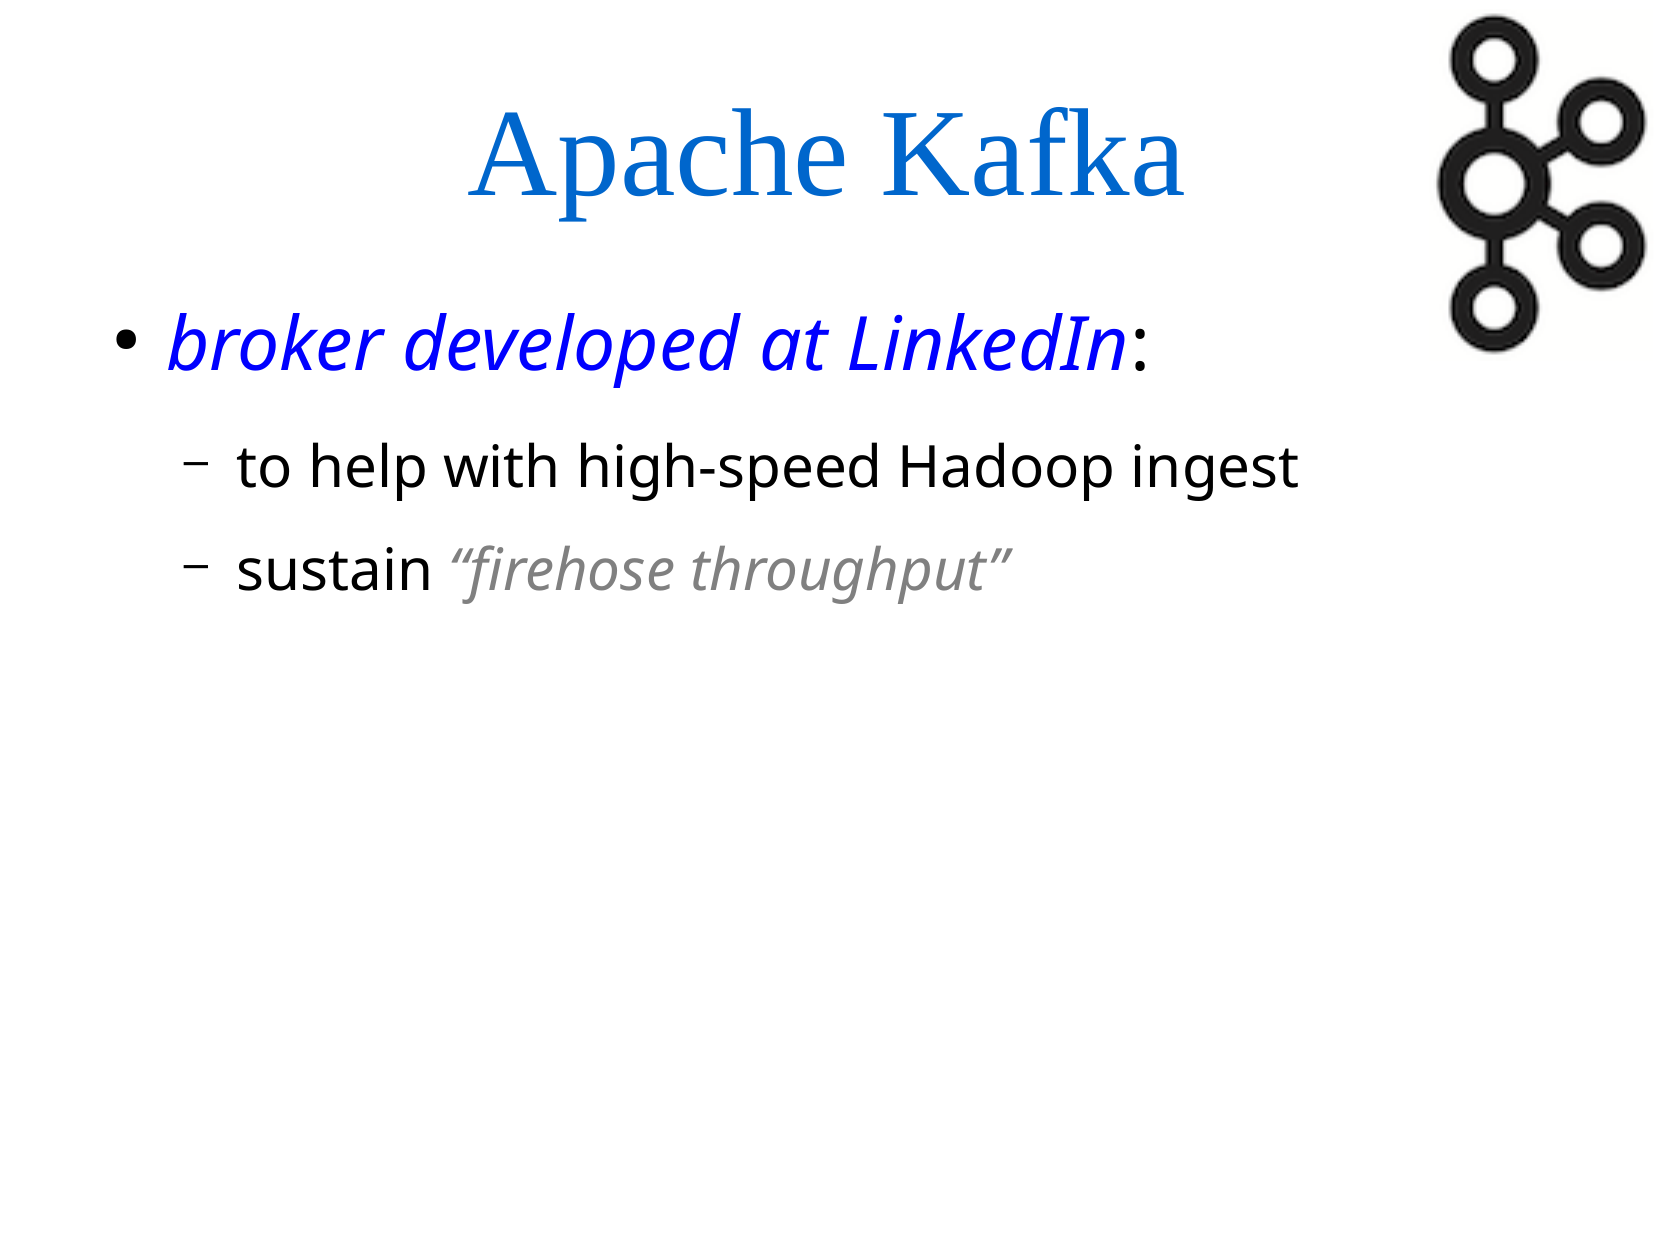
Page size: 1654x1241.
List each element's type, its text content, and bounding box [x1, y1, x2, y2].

picture [1429, 9, 1654, 361]
list broker developed at LinkedIn: to help with high-speed Hadoop ingest sustain “firehose throughput” [95, 290, 1483, 1010]
title Apache Kafka [82, 49, 1429, 257]
